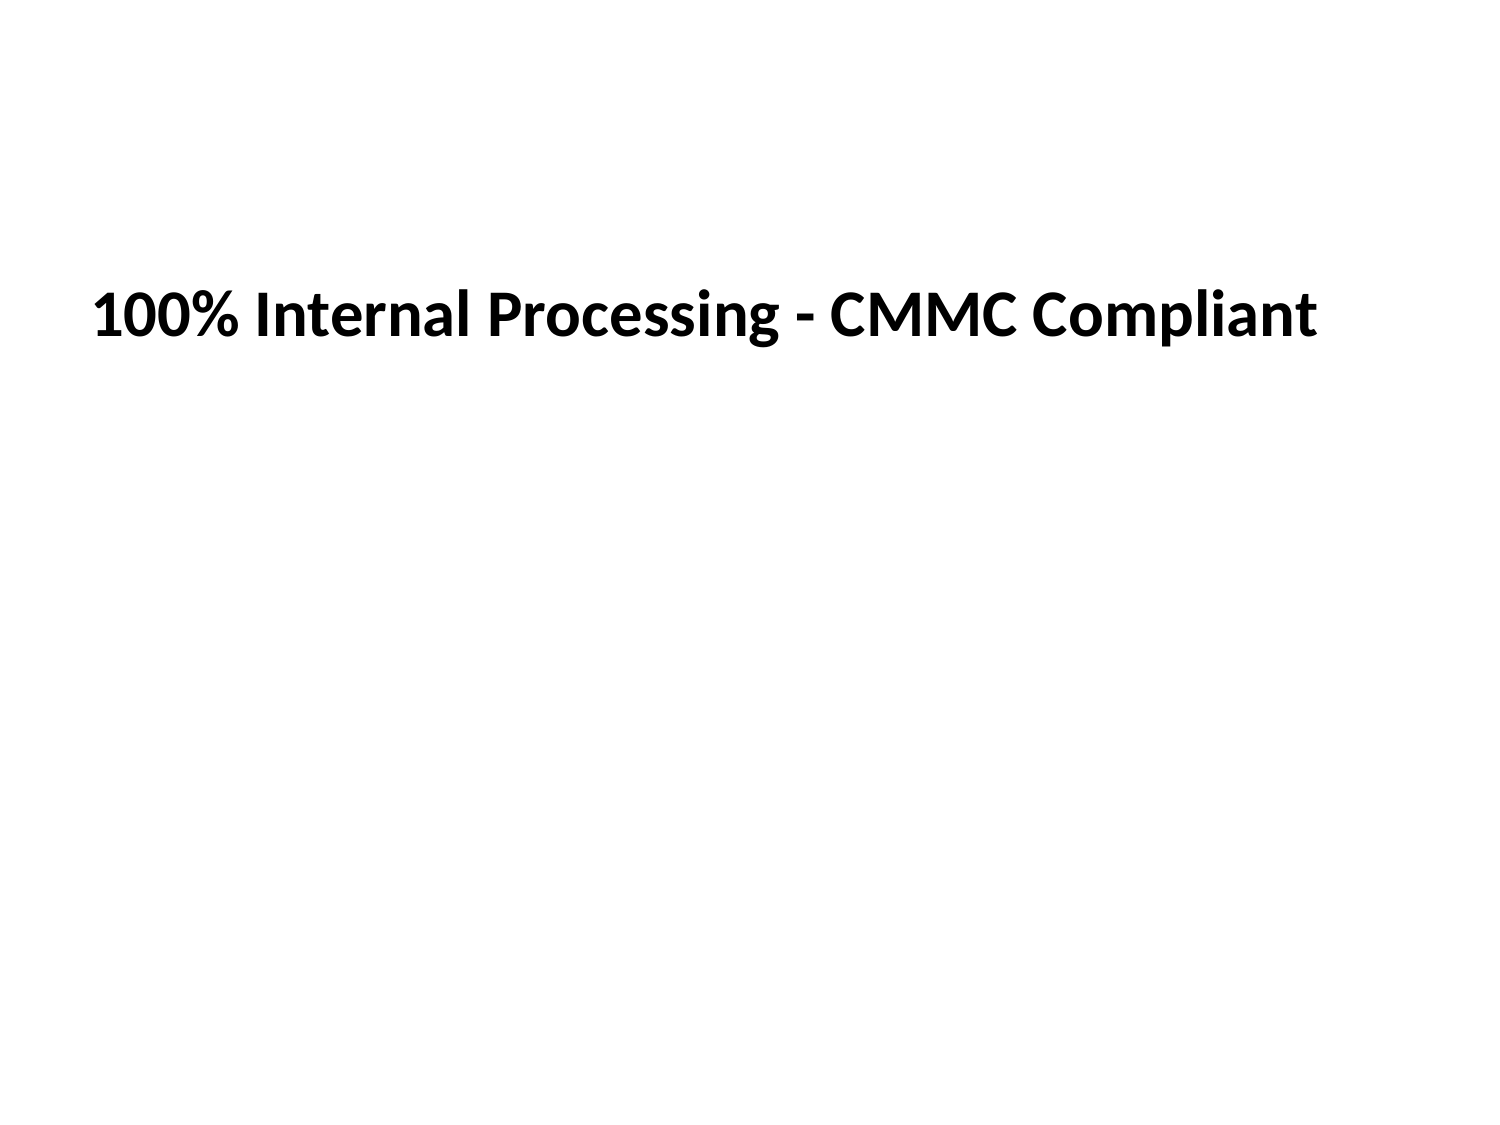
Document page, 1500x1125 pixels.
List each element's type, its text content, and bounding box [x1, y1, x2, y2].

list 100% Internal Processing - CMMC Compliant [75, 262, 1425, 1005]
